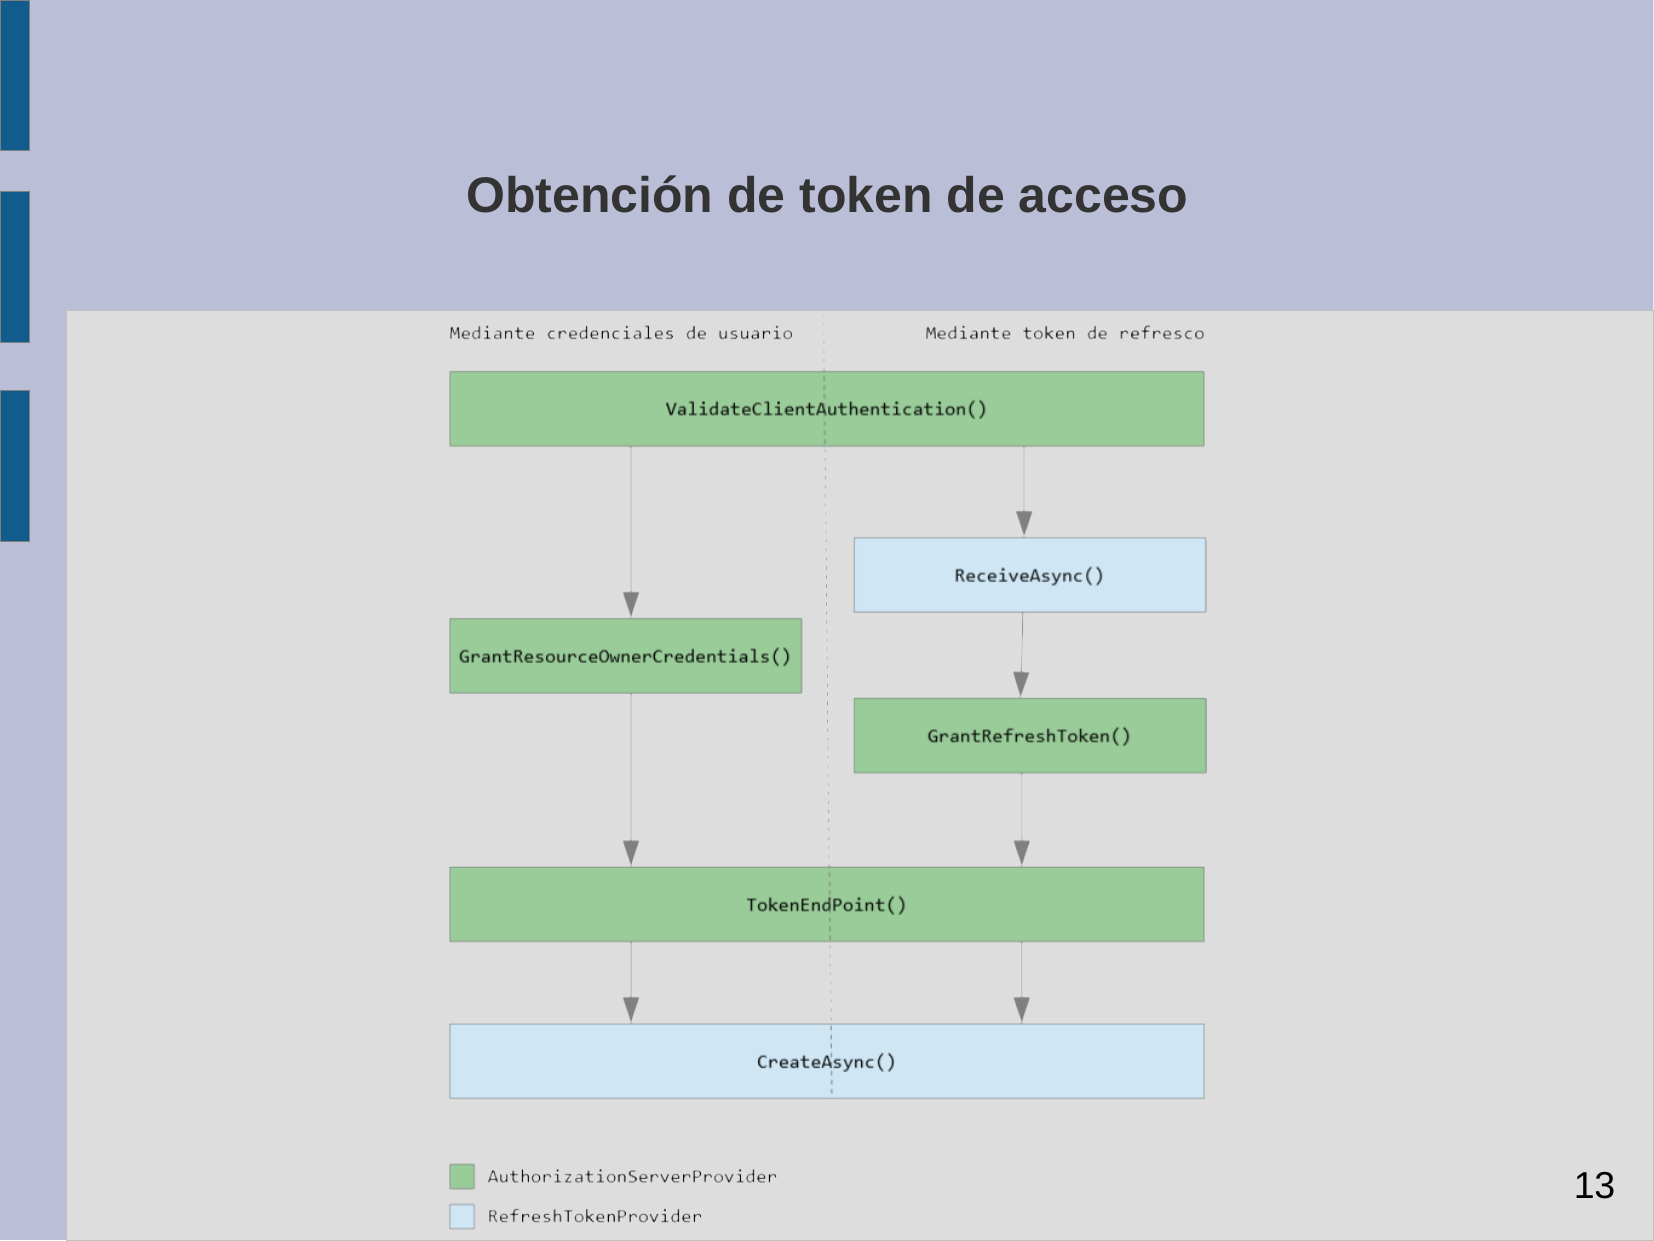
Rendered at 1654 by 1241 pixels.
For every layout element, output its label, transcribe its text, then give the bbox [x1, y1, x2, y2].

picture [424, 307, 1229, 1241]
title Obtención de token de acceso [121, 91, 1534, 299]
text_box <número> [973, 1157, 1631, 1229]
